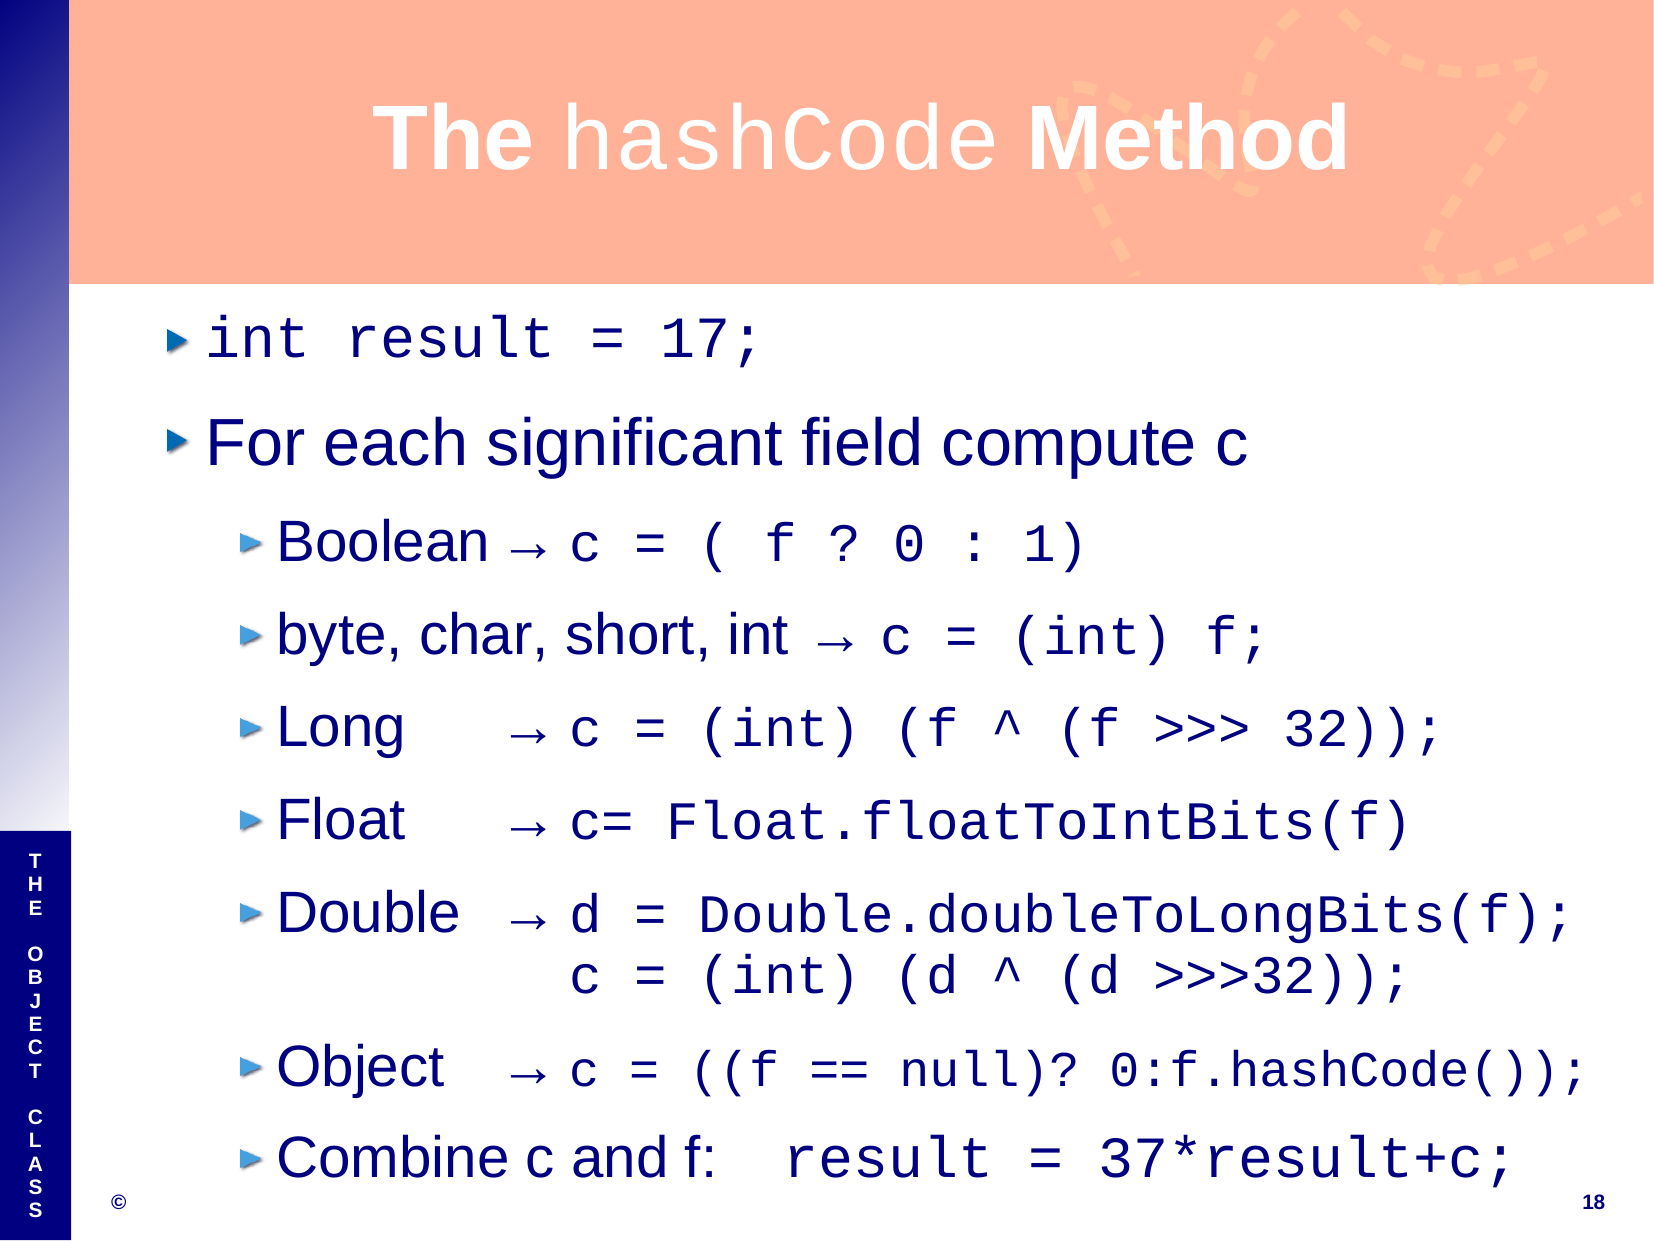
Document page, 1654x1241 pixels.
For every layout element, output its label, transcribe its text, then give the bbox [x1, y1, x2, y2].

title The hashCode Method [70, 37, 1654, 246]
list int result = 17; For each significant field compute c Boolean → c = ( f ? 0 : 1) byte, char, short, int → c = (int) f; Long → c = (int) (f ^ (f >>> 32)); Float → c= Float.floatToIntBits(f) Double → d = Double.doubleToLongBits(f); c = (int) (d ^ (d >>>32)); Object → c = ((f == null)? 0:f.hashCode()); Combine c and f: result = 37*result+c; [134, 309, 1590, 1196]
text_box T H E O B J E C T C L A S S [0, 830, 71, 1241]
